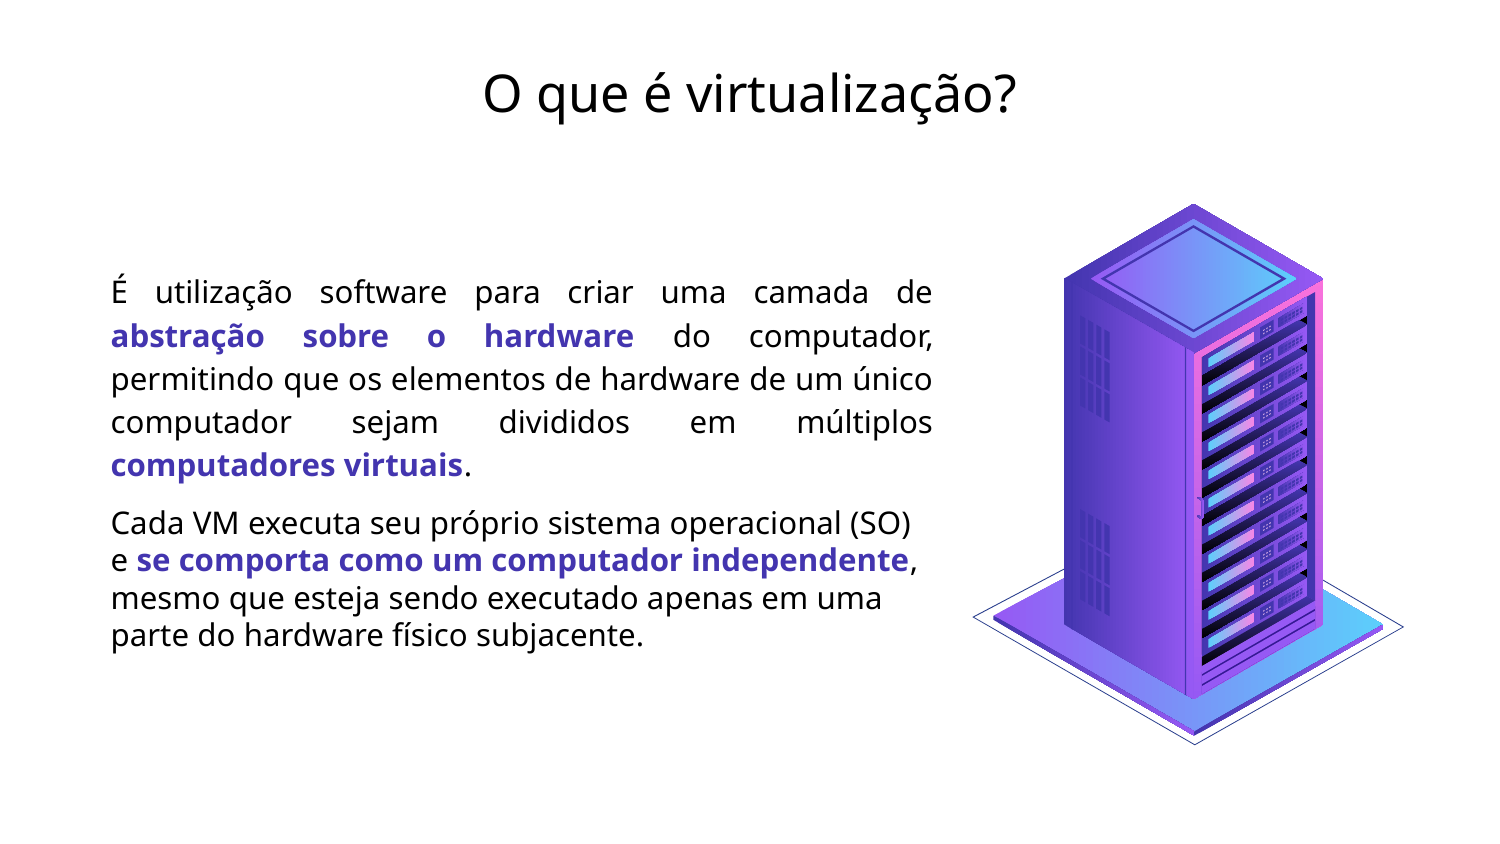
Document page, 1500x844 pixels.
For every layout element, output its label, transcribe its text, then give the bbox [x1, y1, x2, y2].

title O que é virtualização? [84, 49, 1416, 134]
text_box É utilização software para criar uma camada de abstração sobre o hardware do computador, permitindo que os elementos de hardware de um único computador sejam divididos em múltiplos computadores virtuais. Cada VM executa seu próprio sistema operacional (SO) e se comporta como um computador independente, mesmo que esteja sendo executado apenas em uma parte do hardware físico subjacente. [95, 260, 950, 660]
text_box [972, 203, 1405, 746]
